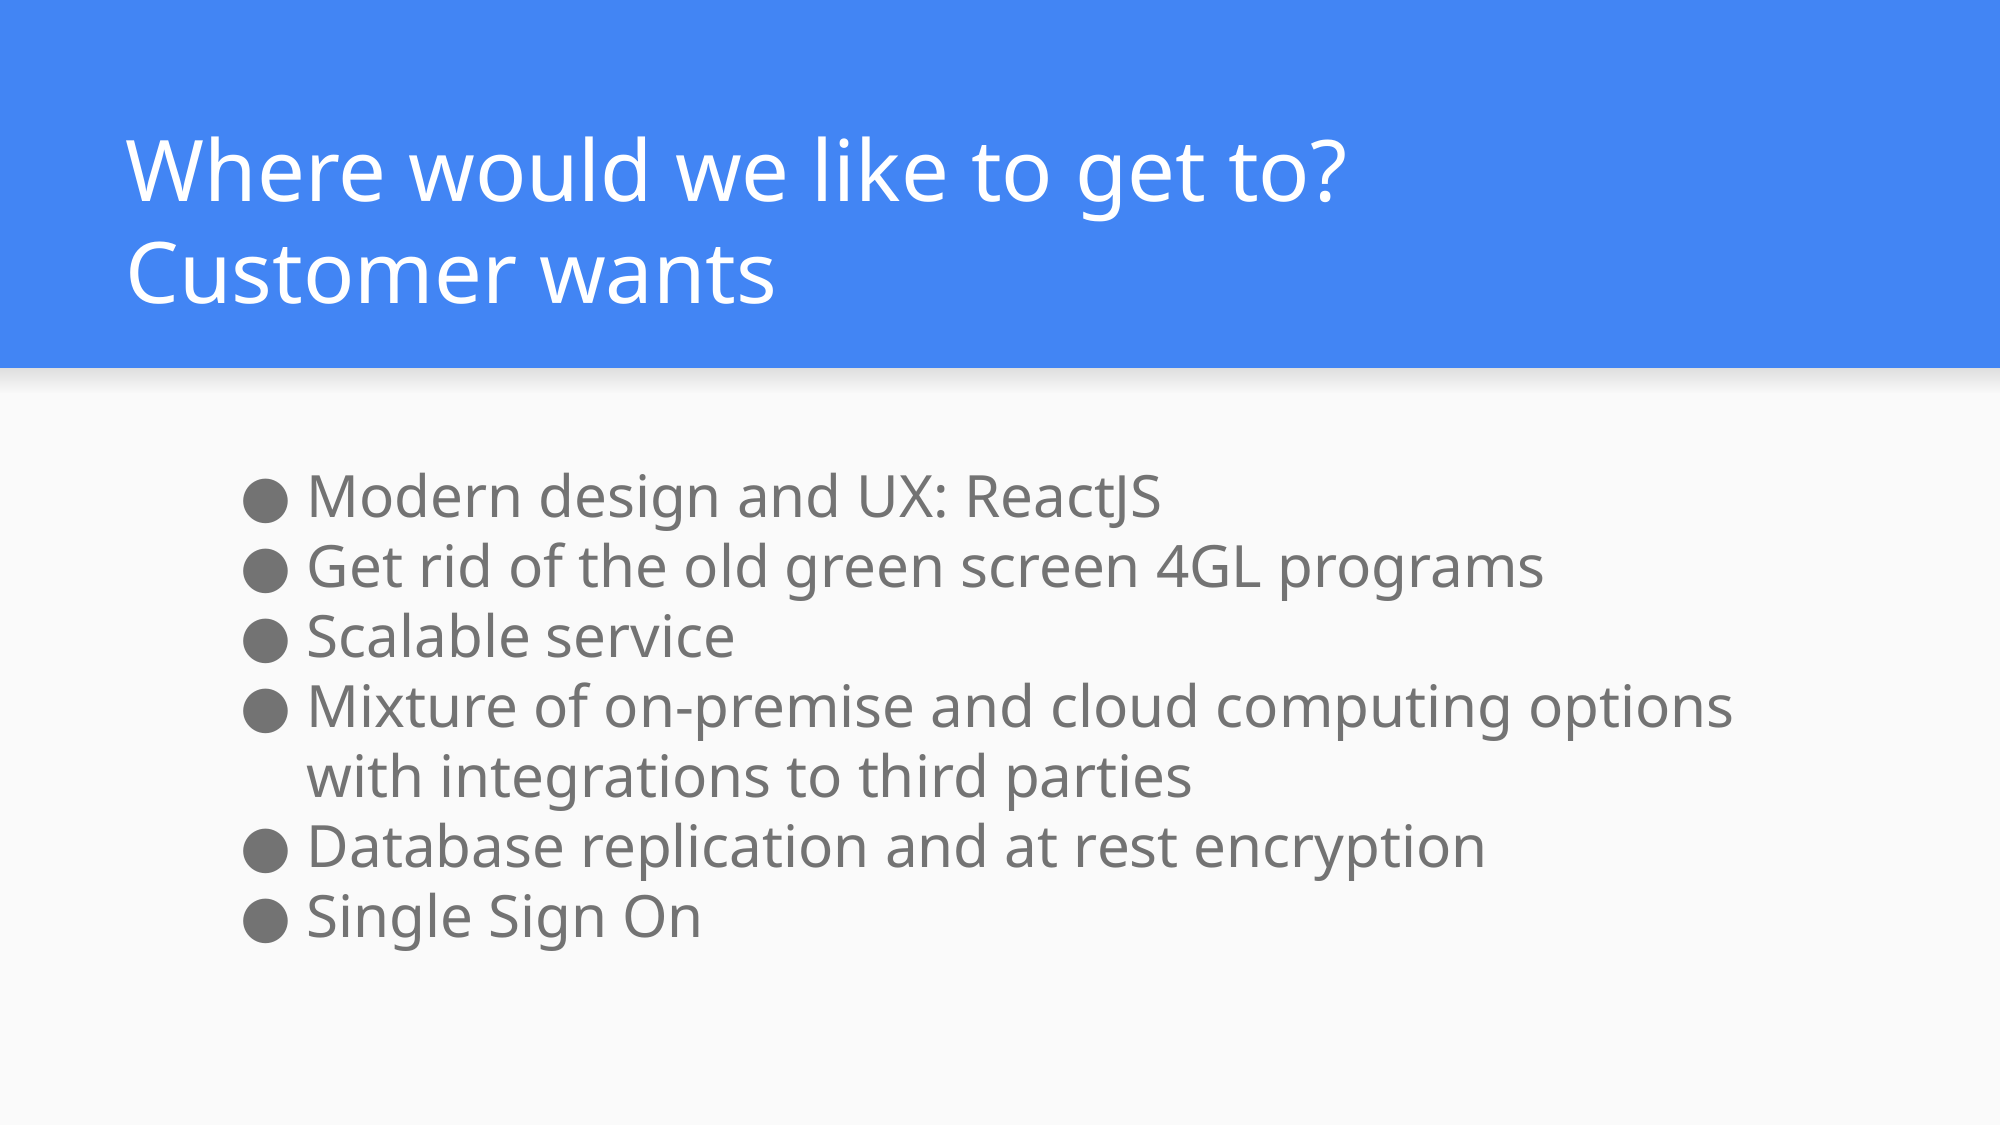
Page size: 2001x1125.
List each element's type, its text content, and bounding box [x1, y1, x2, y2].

title Where would we like to get to? Customer wants [105, 69, 1411, 341]
text_box Modern design and UX: ReactJS Get rid of the old green screen 4GL programs Scalable service Mixture of on-premise and cloud computing options with integrations to third parties Database replication and at rest encryption Single Sign On [216, 444, 1803, 1044]
